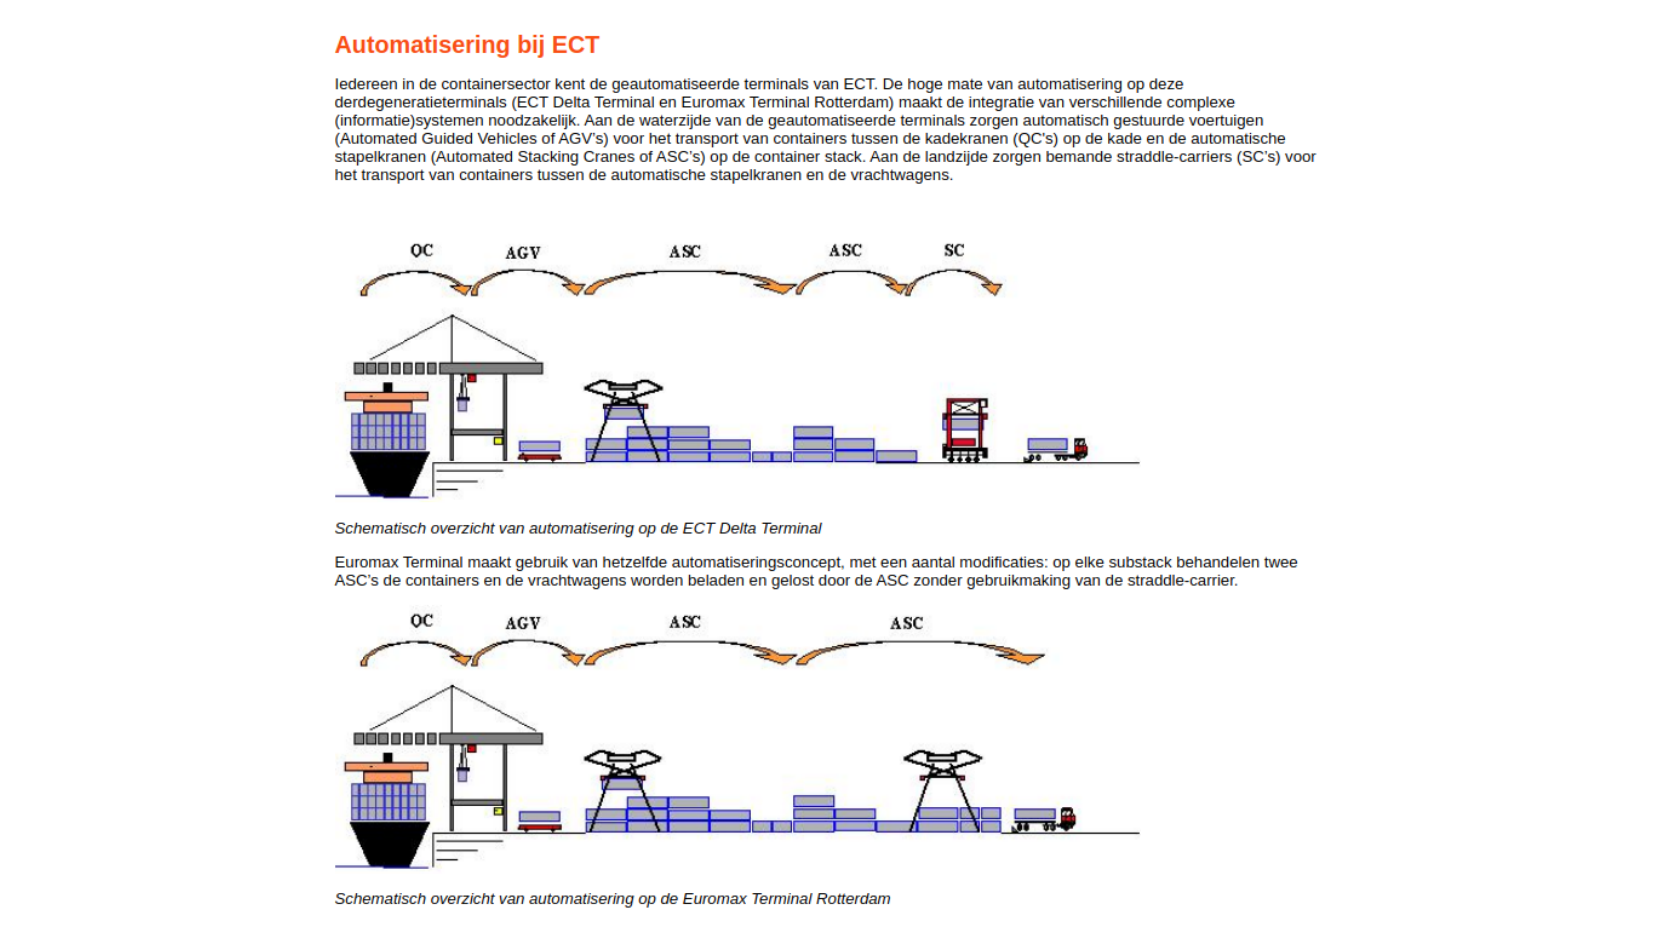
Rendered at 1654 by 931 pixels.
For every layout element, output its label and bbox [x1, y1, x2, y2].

picture [322, 24, 1336, 916]
